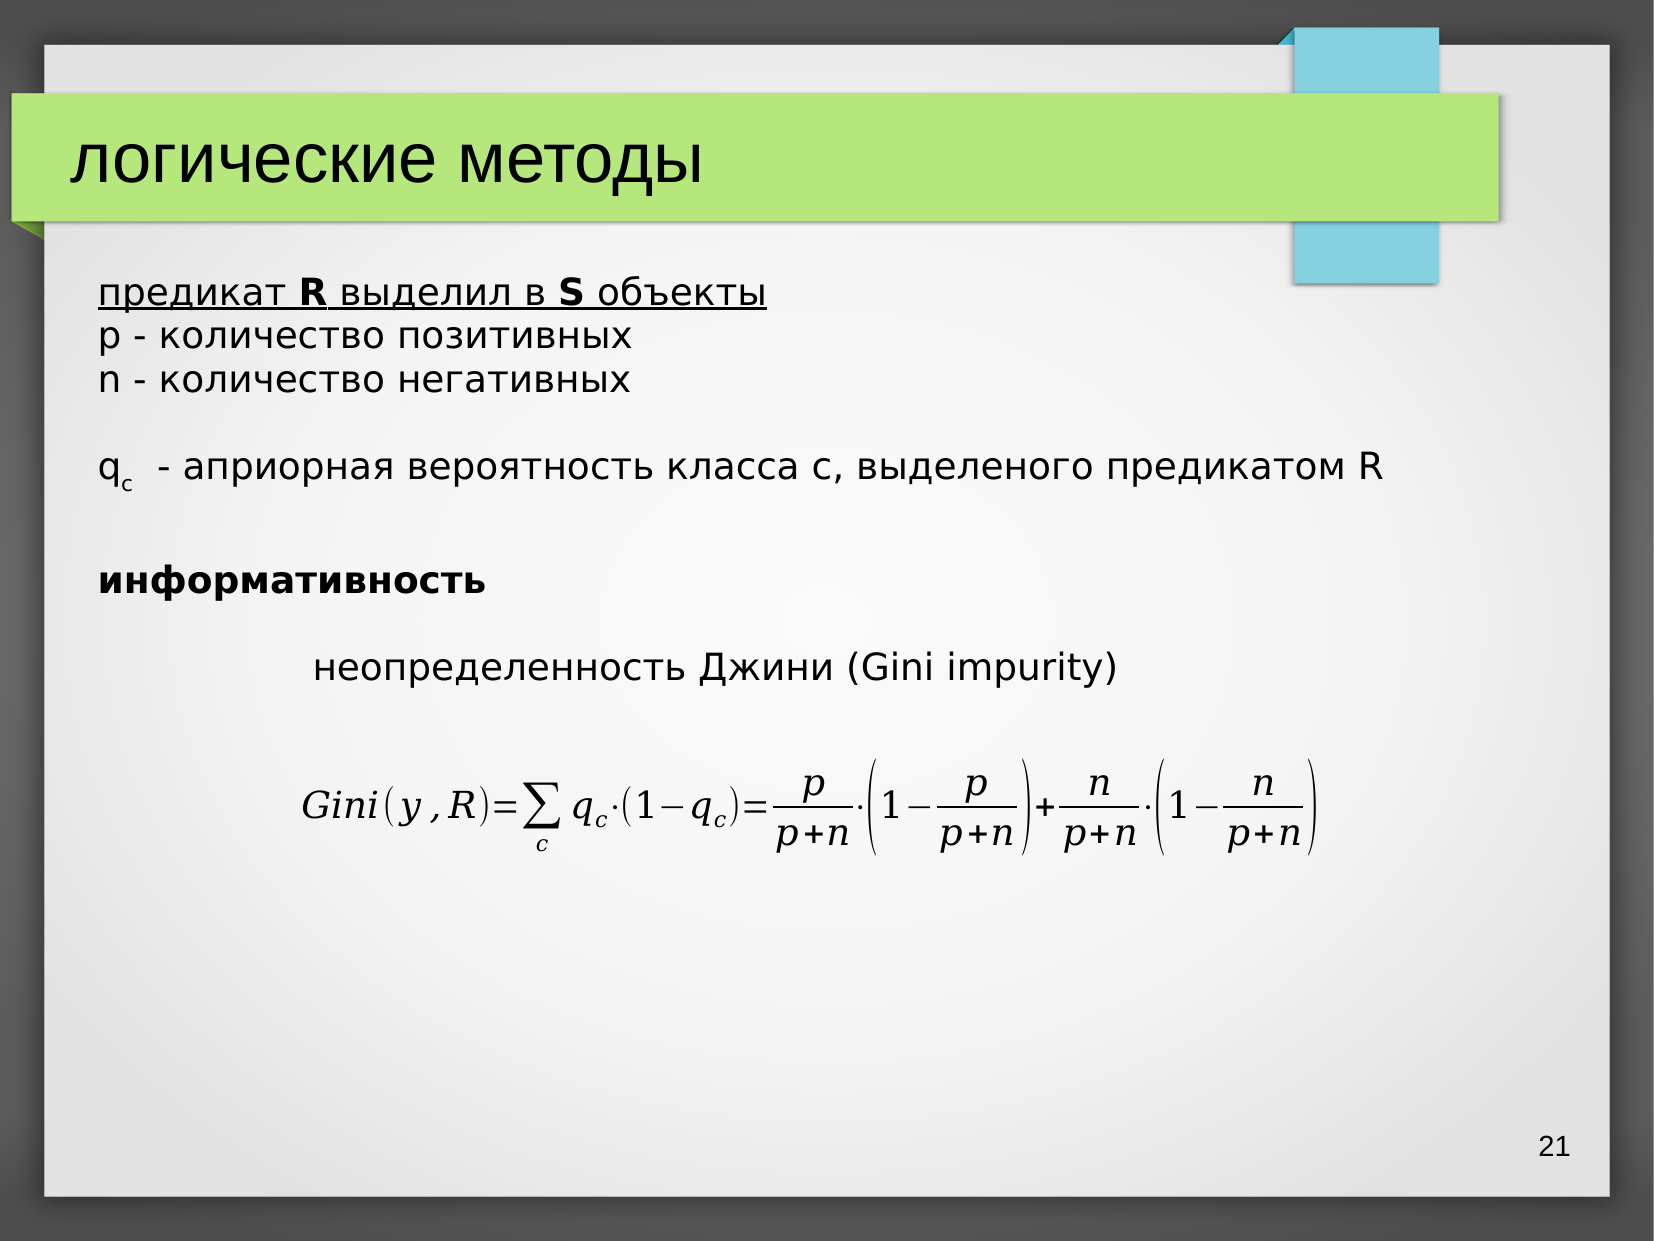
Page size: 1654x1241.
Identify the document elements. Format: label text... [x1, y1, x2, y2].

text_box предикат R выделил в S объекты p - количество позитивных n - количество негативных qc - априорная вероятность класса c, выделеного предикатом R [82, 262, 1477, 508]
title логические методы [70, 118, 1205, 199]
picture [0, 0, 1654, 1241]
text_box информативность неопределенность Джини (Gini impurity) [82, 551, 1134, 697]
chart [295, 755, 1326, 859]
